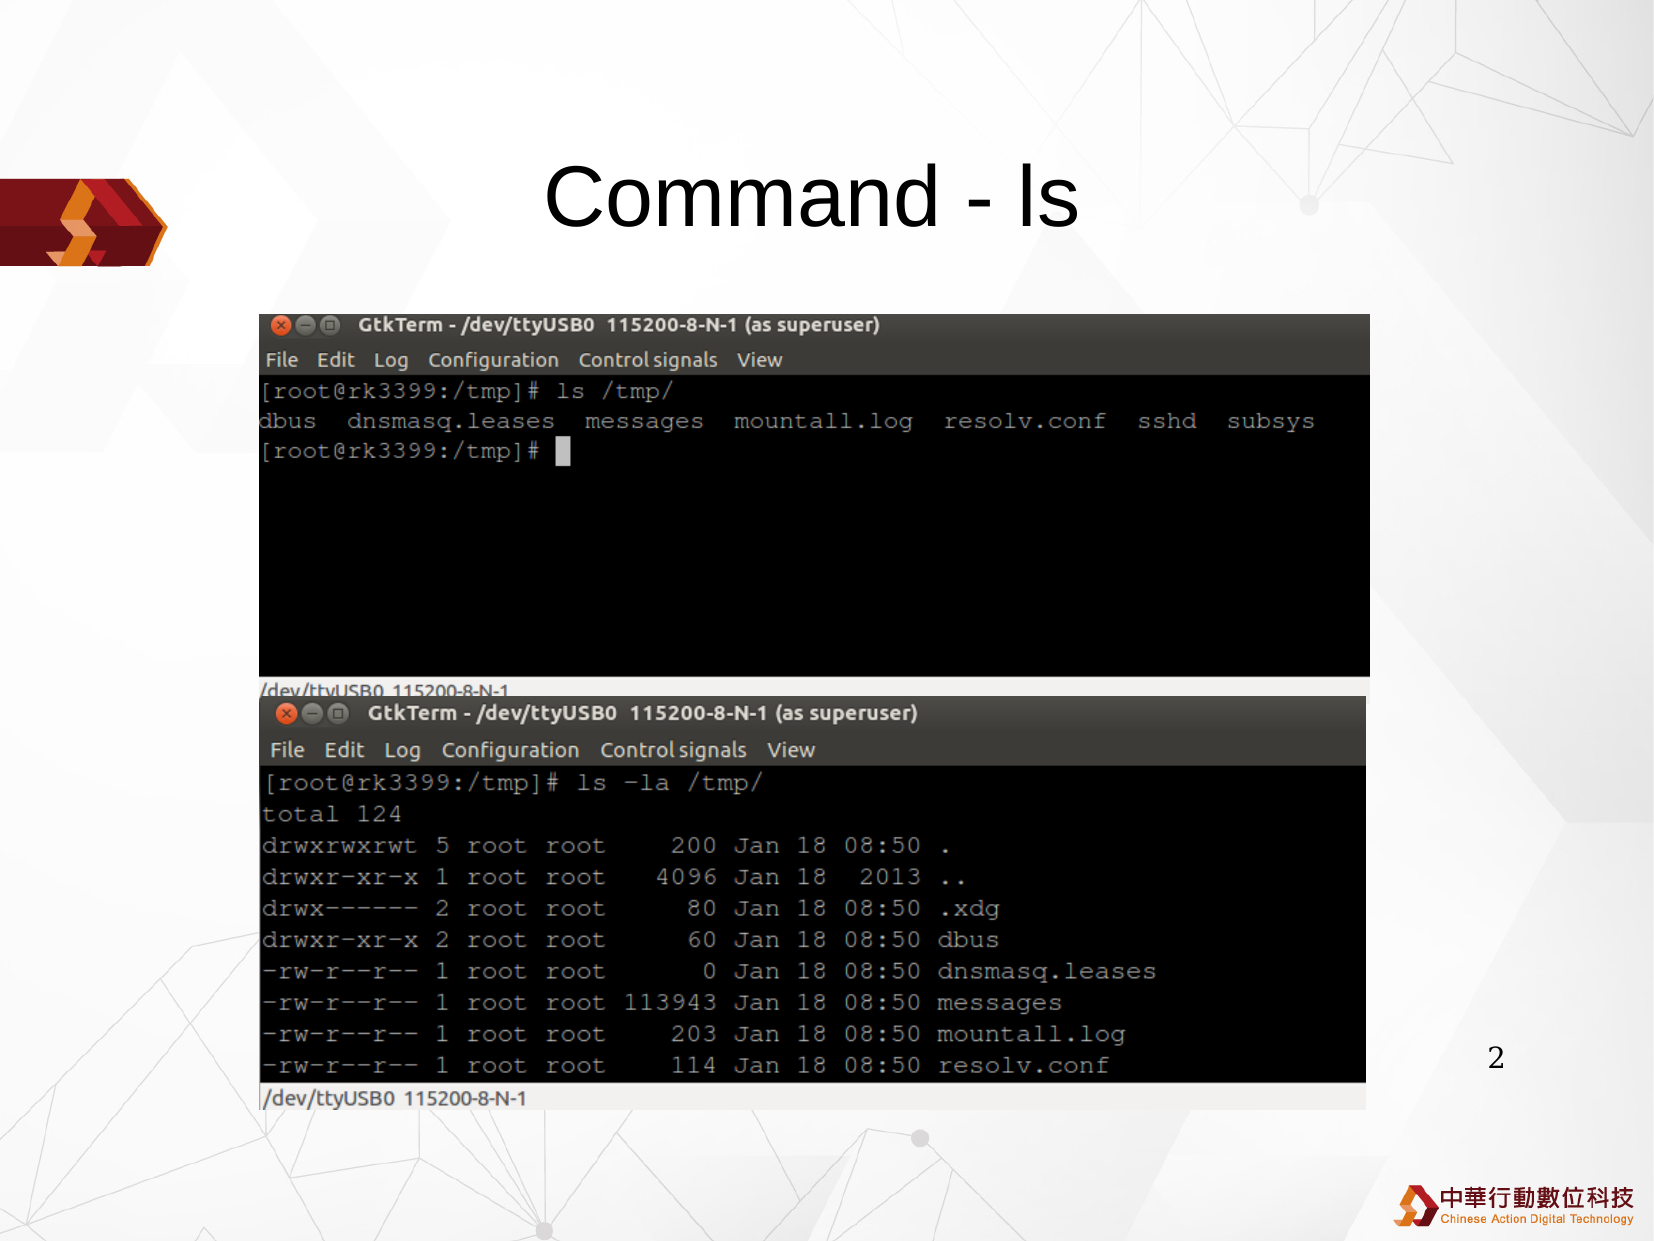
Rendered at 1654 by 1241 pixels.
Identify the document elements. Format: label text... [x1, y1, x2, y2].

picture [0, 0, 1654, 1241]
title Command - ls [118, 112, 1506, 281]
